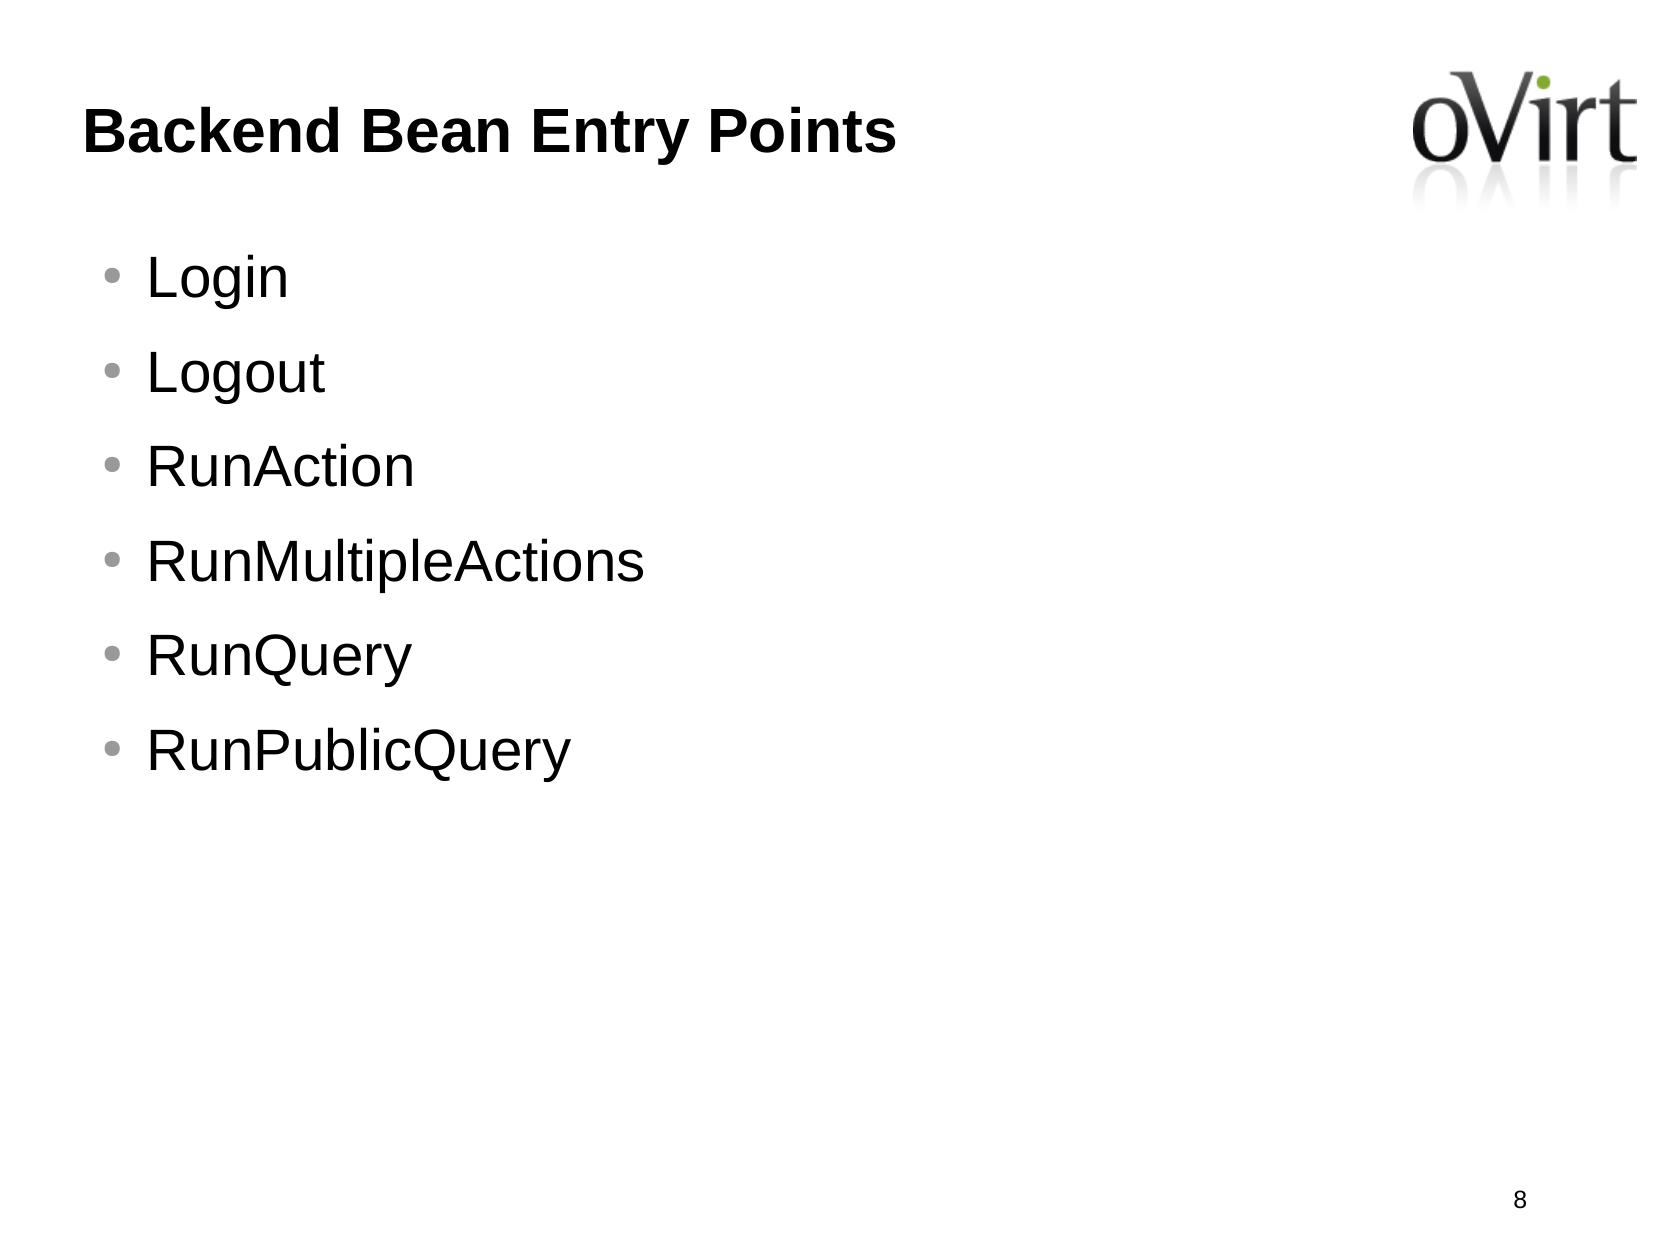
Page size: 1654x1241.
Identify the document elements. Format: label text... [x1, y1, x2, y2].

picture [1413, 63, 1637, 212]
title Backend Bean Entry Points [82, 37, 1303, 226]
list Login Logout RunAction RunMultipleActions RunQuery RunPublicQuery [86, 244, 1576, 1151]
